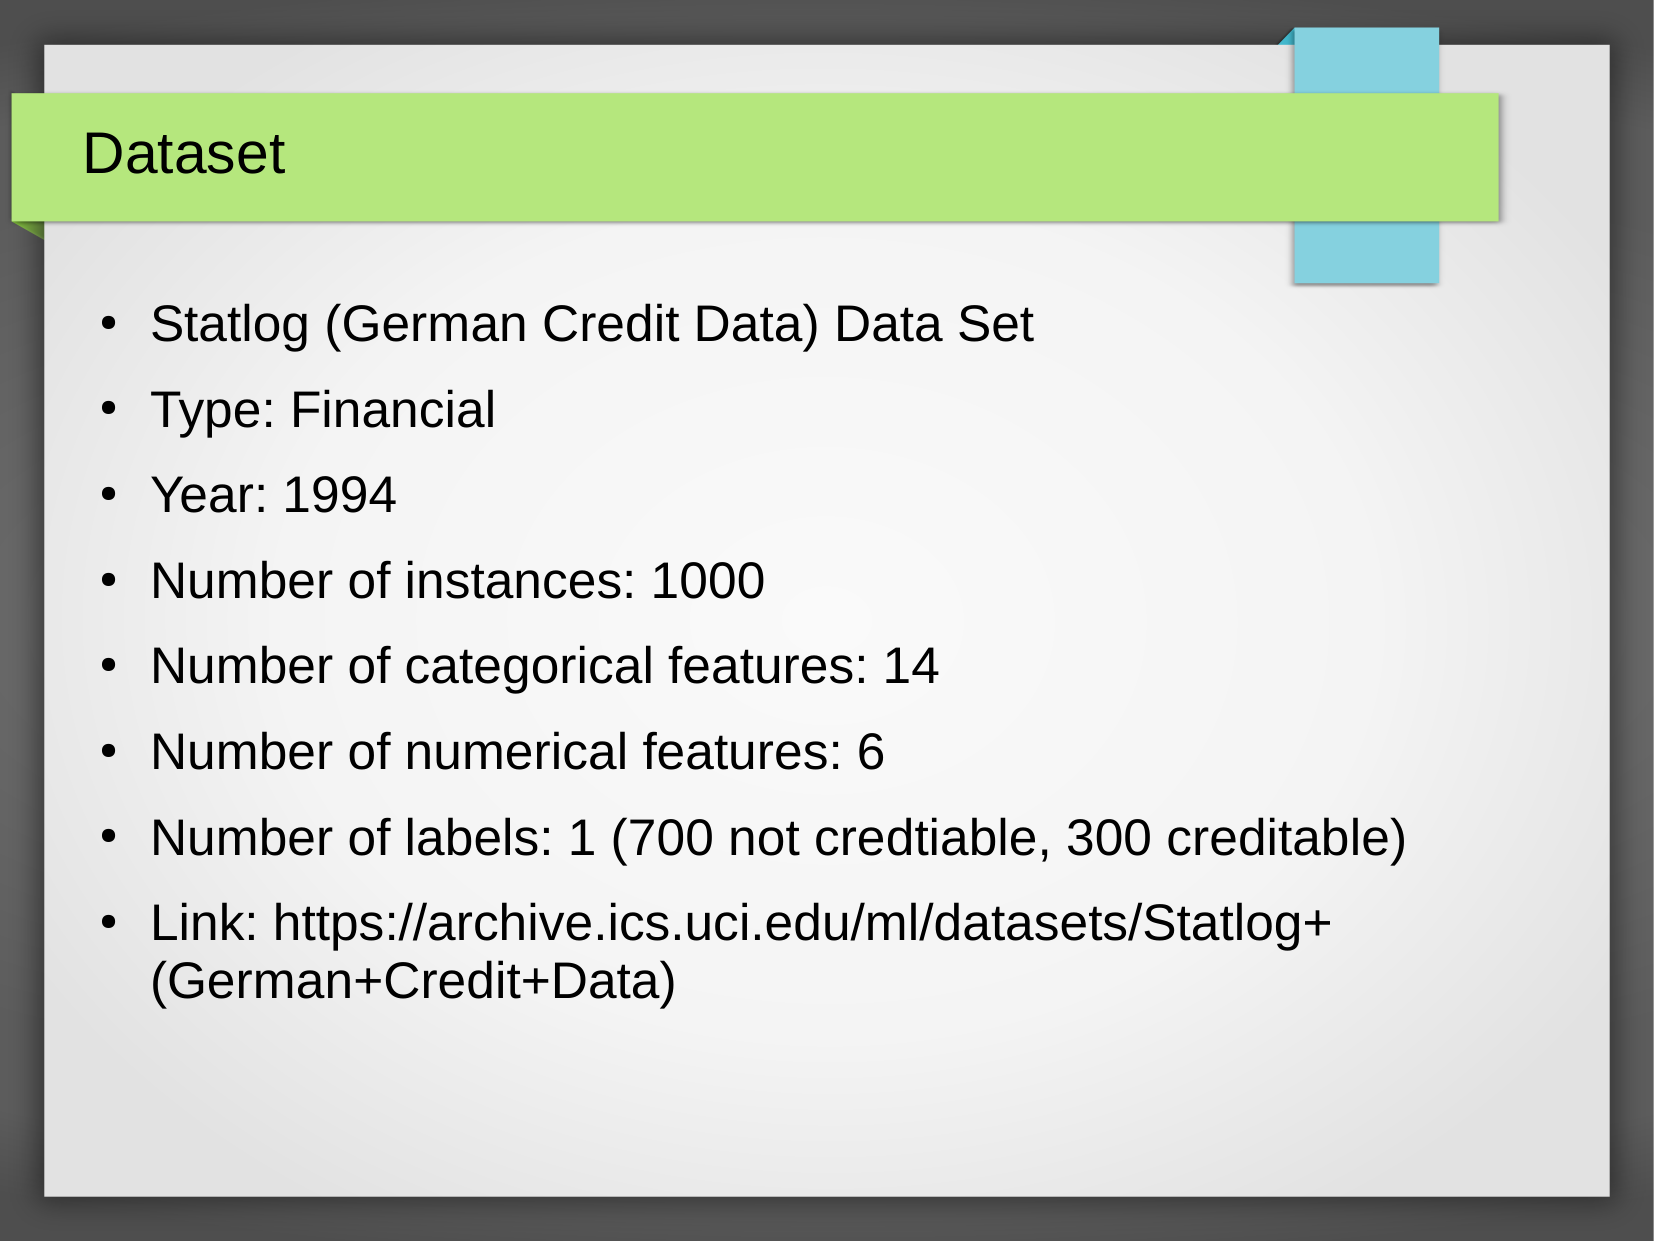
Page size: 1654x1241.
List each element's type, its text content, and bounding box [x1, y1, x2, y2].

title Dataset [82, 94, 1264, 213]
picture [0, 0, 1654, 1241]
list Statlog (German Credit Data) Data Set Type: Financial Year: 1994 Number of instances: 1000 Number of categorical features: 14 Number of numerical features: 6 Number of labels: 1 (700 not credtiable, 300 creditable) Link: https://archive.ics.uci.edu/ml/datasets/Statlog+(German+Credit+Data) [82, 295, 1571, 1015]
